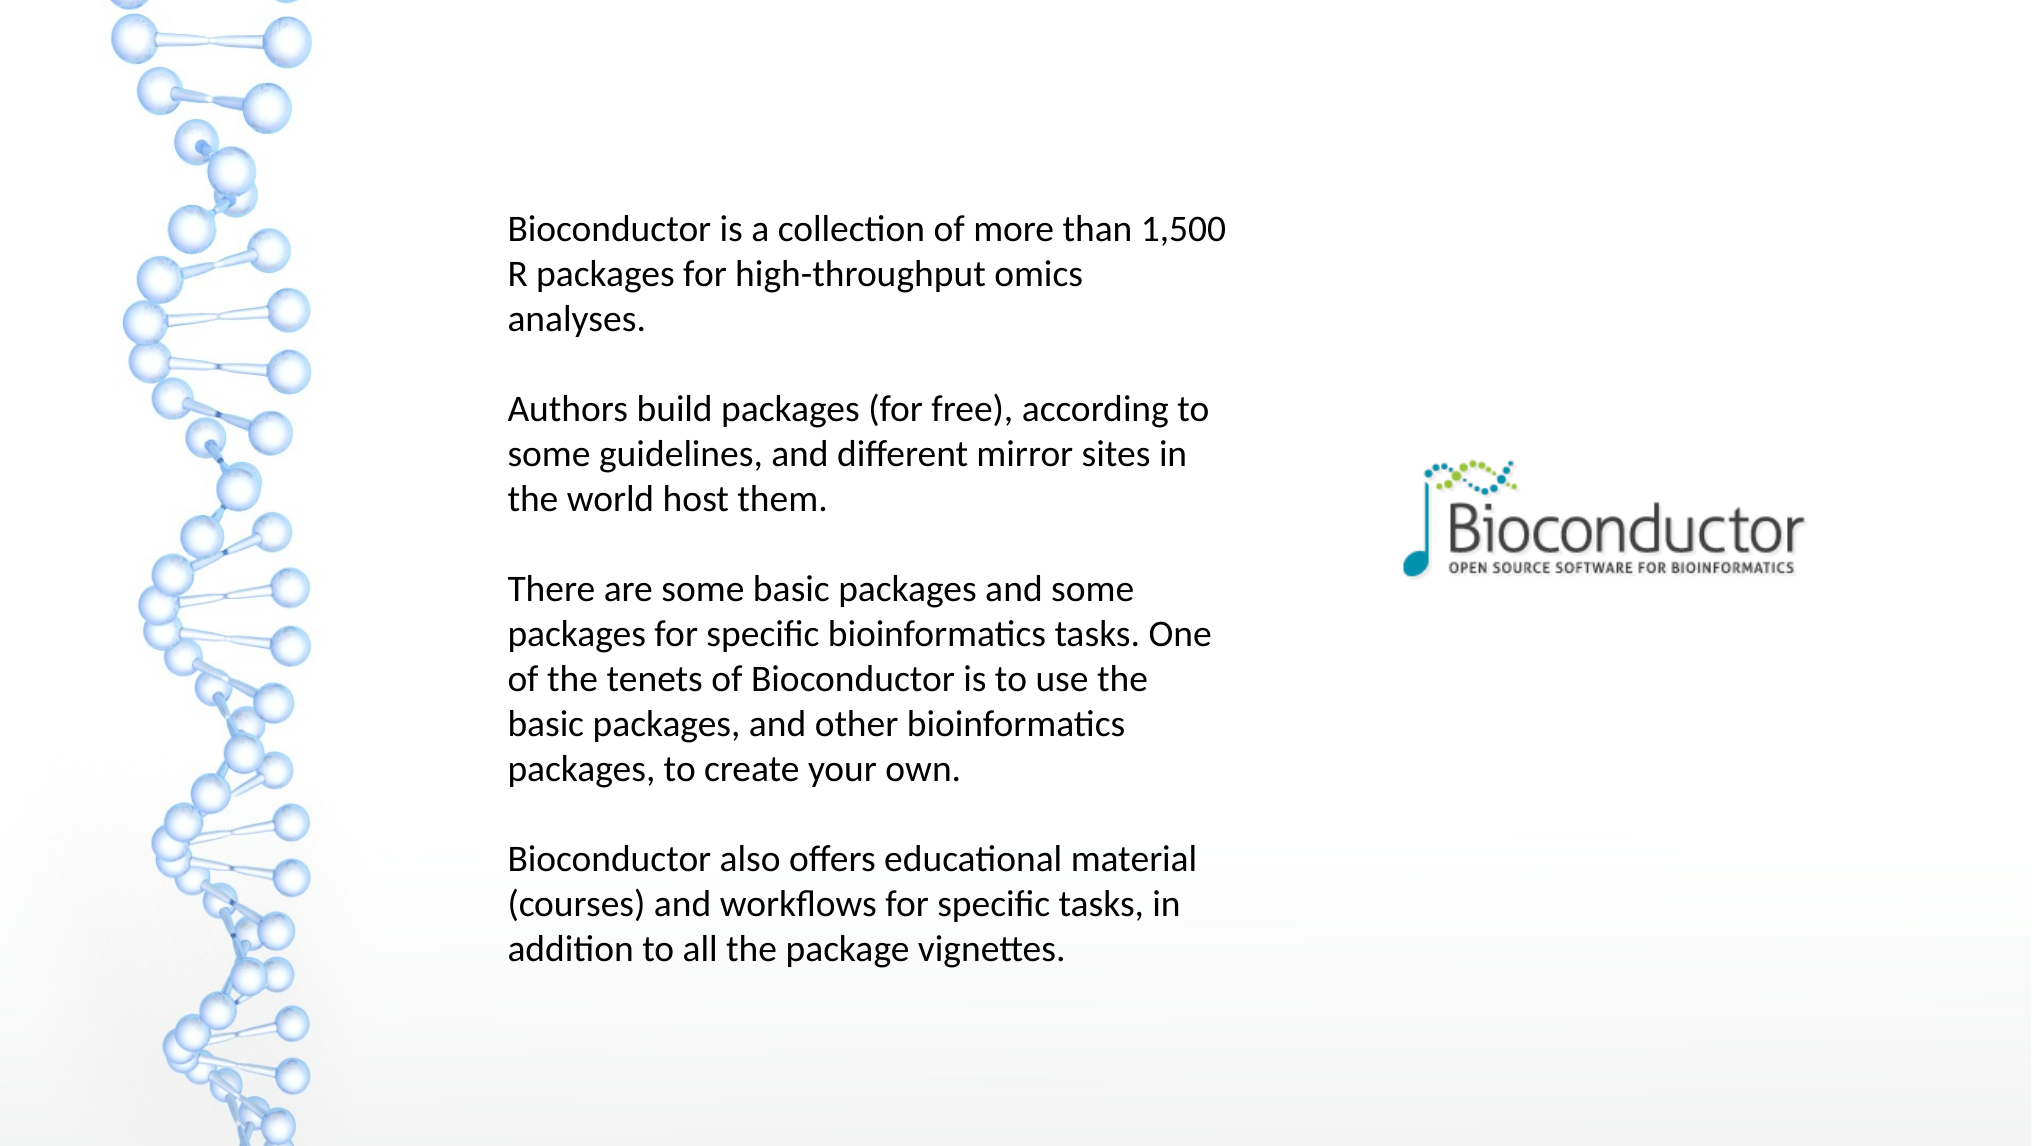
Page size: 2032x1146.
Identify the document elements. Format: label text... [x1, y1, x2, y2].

text_box Bioconductor is a collection of more than 1,500 R packages for high-throughput omics analyses. Authors build packages (for free), according to some guidelines, and different mirror sites in the world host them. There are some basic packages and some packages for specific bioinformatics tasks. One of the tenets of Bioconductor is to use the basic packages, and other bioinformatics packages, to create your own. Bioconductor also offers educational material (courses) and workflows for specific tasks, in addition to all the package vignettes. [492, 196, 1246, 984]
picture [1385, 446, 1819, 600]
